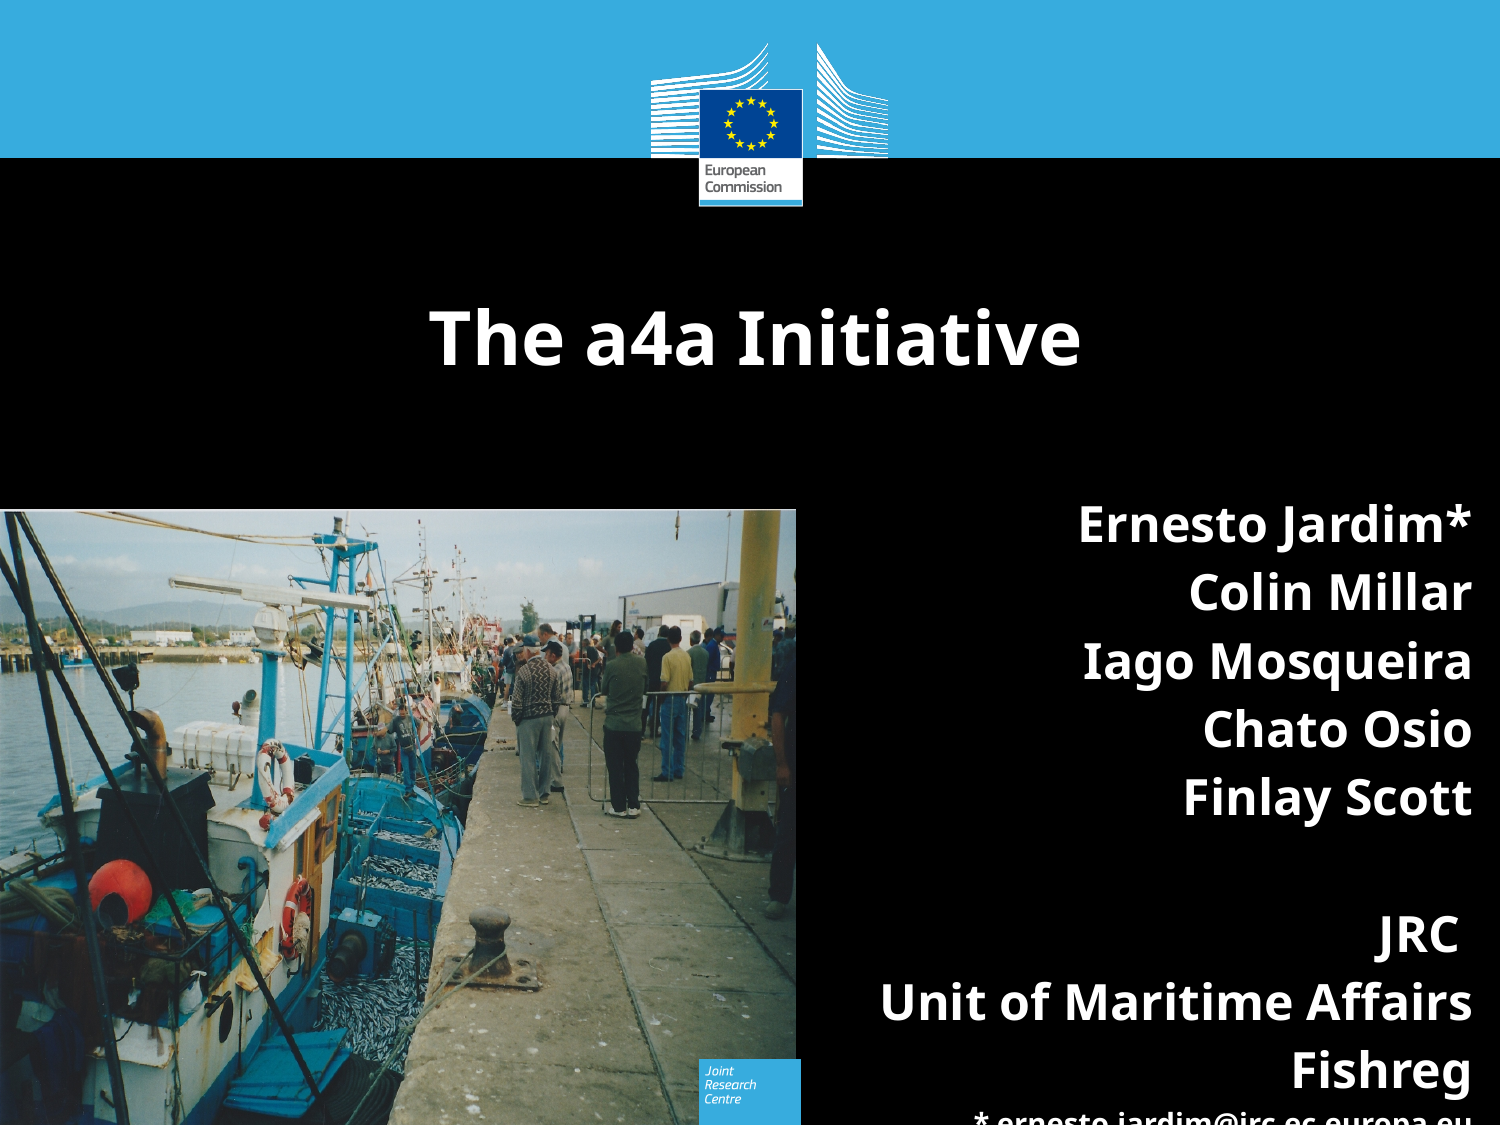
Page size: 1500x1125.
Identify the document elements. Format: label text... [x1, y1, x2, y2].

picture [0, 509, 801, 1125]
title Ernesto Jardim* Colin Millar Iago Mosqueira Chato Osio Finlay Scott JRC Unit of Maritime Affairs Fishreg * ernesto.jardim@jrc.ec.europa.eu [798, 536, 1474, 1096]
picture [651, 42, 888, 207]
title The a4a Initiative [11, 232, 1500, 440]
